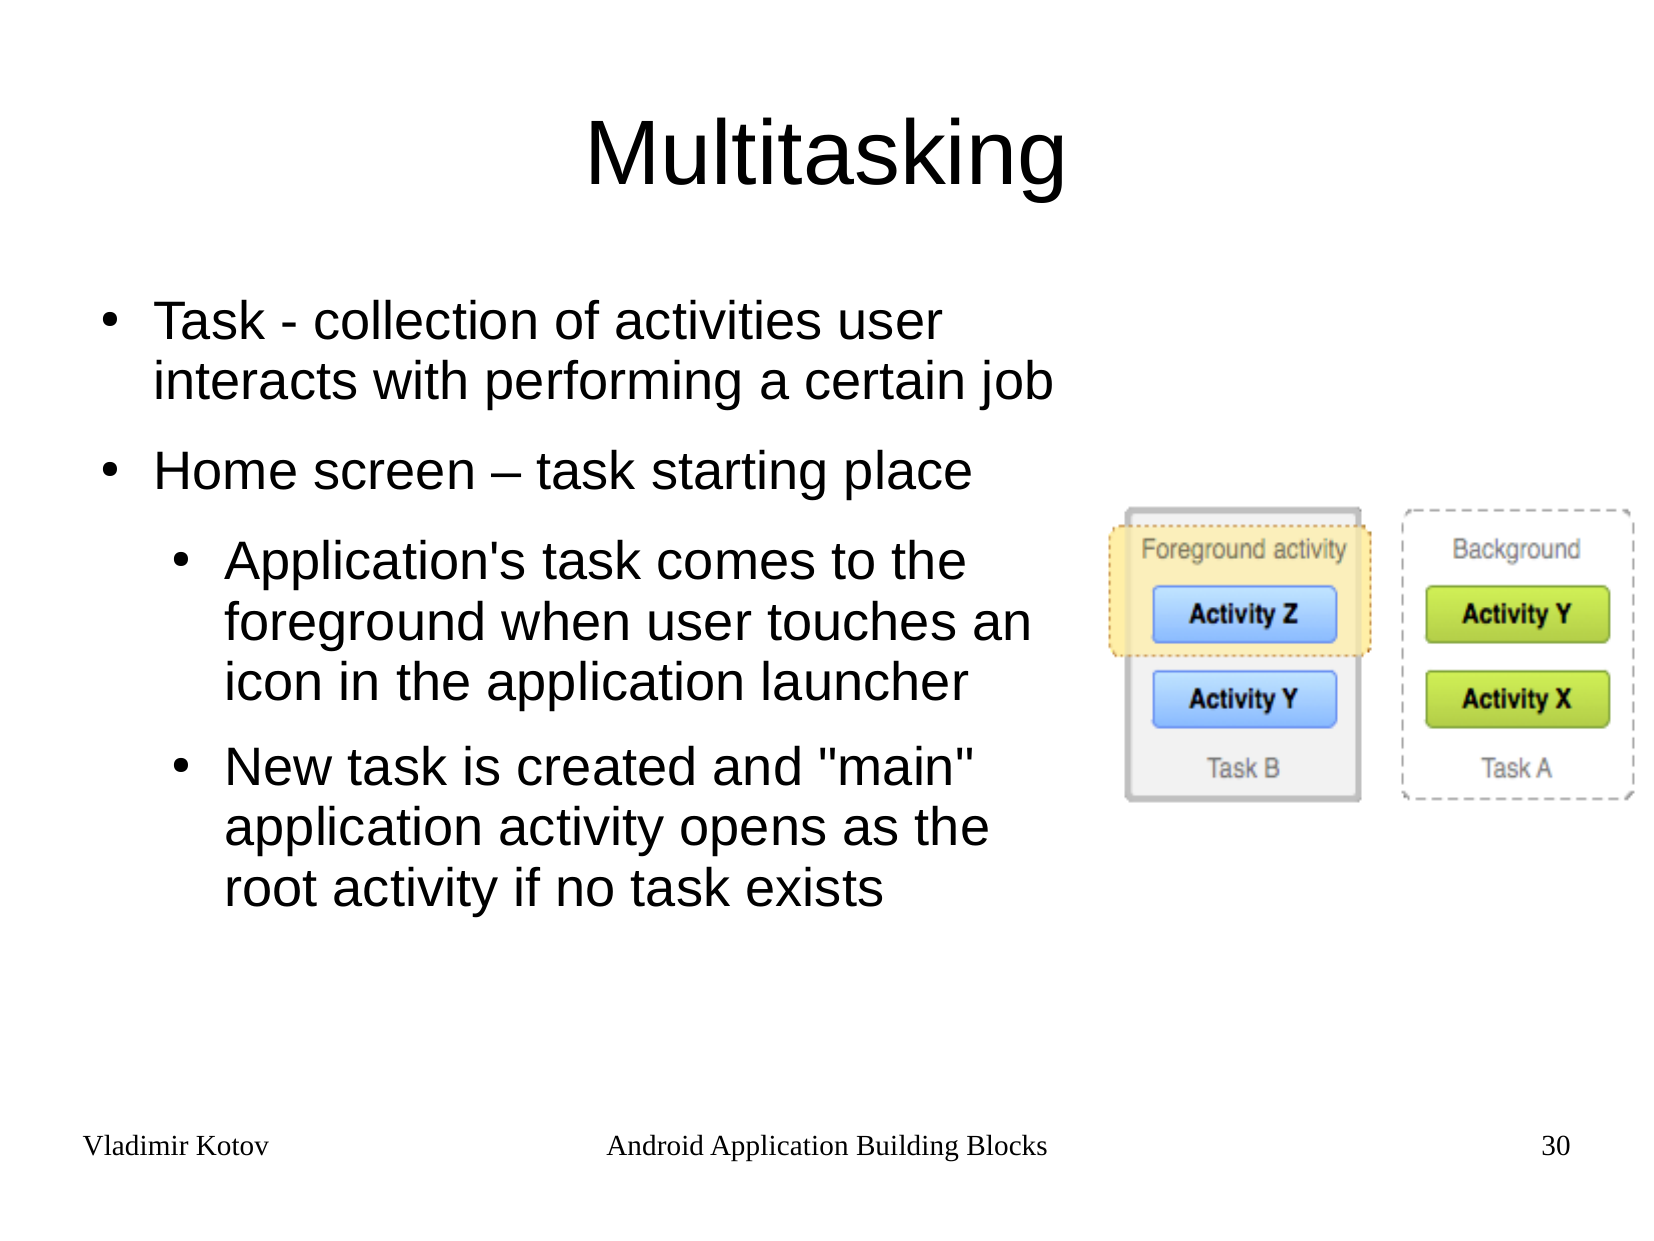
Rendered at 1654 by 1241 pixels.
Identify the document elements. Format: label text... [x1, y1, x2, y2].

picture [1077, 474, 1654, 823]
title Multitasking [82, 49, 1571, 257]
list Task - collection of activities user interacts with performing a certain job Home screen – task starting place Application's task comes to the foreground when user touches an icon in the application launcher New task is created and "main" application activity opens as the root activity if no task exists [82, 290, 1078, 1109]
